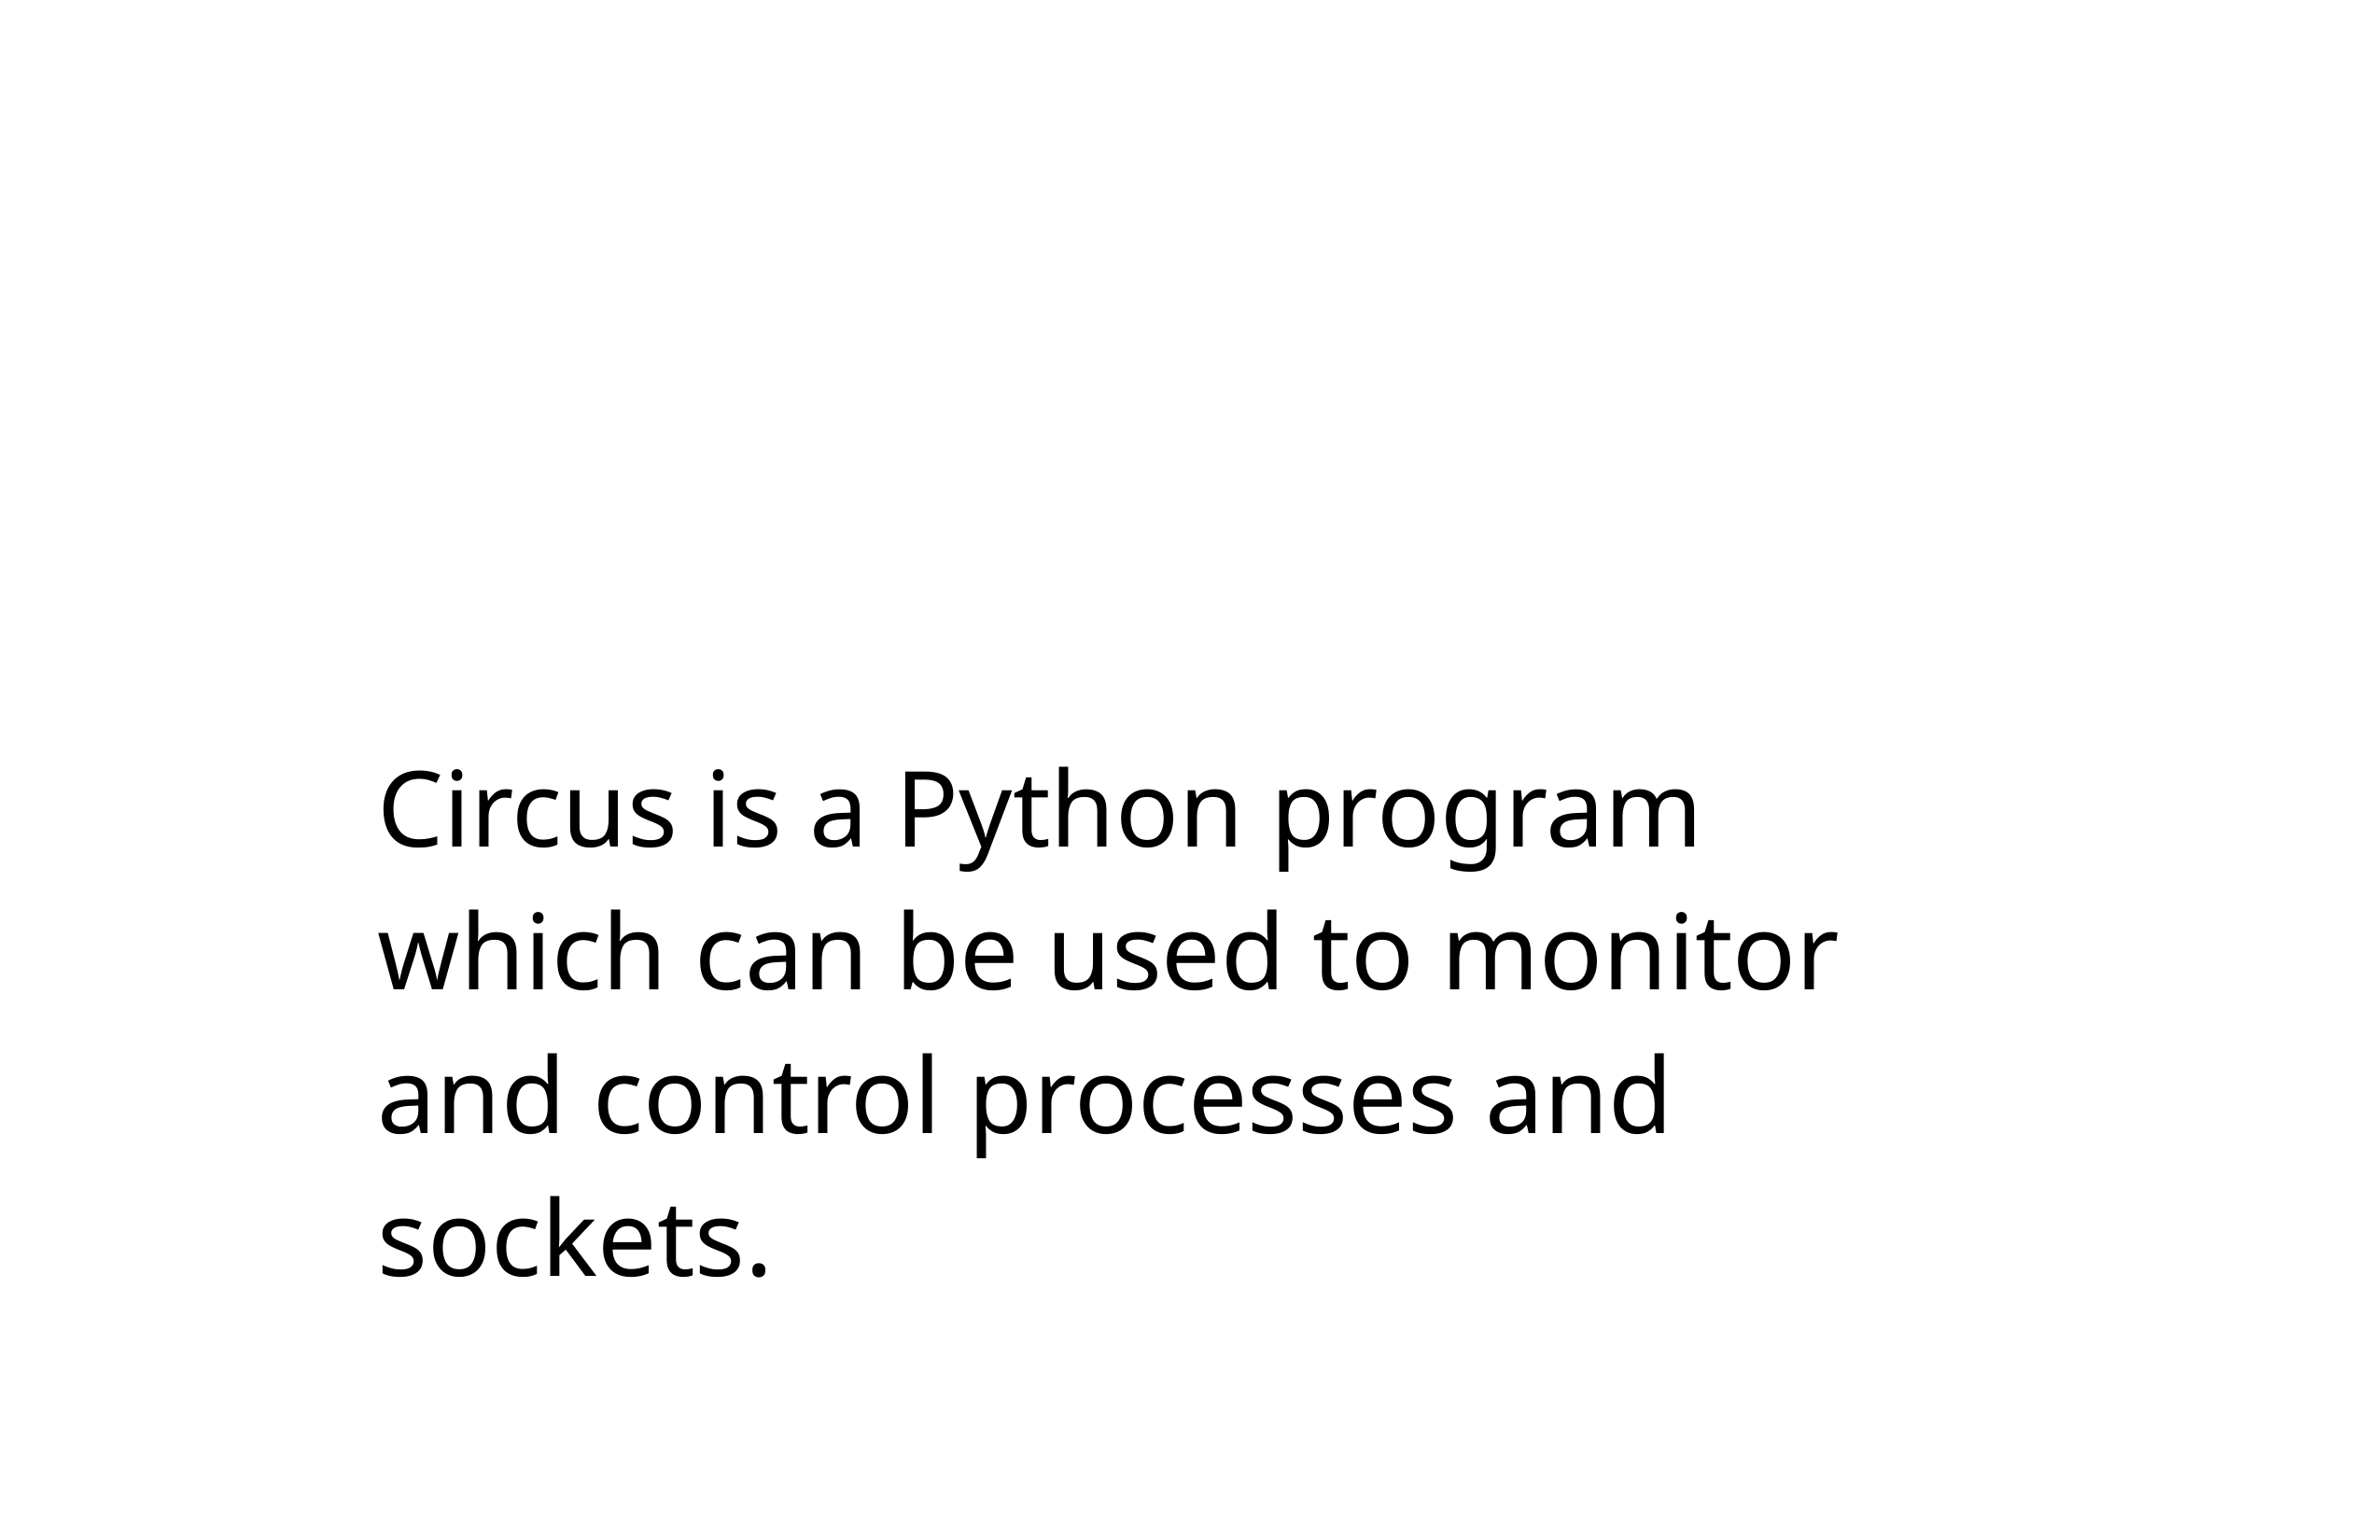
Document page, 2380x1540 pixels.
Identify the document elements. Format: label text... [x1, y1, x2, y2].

text_box Circus is a Python program which can be used to monitor and control processes and sockets. [364, 728, 2017, 1121]
